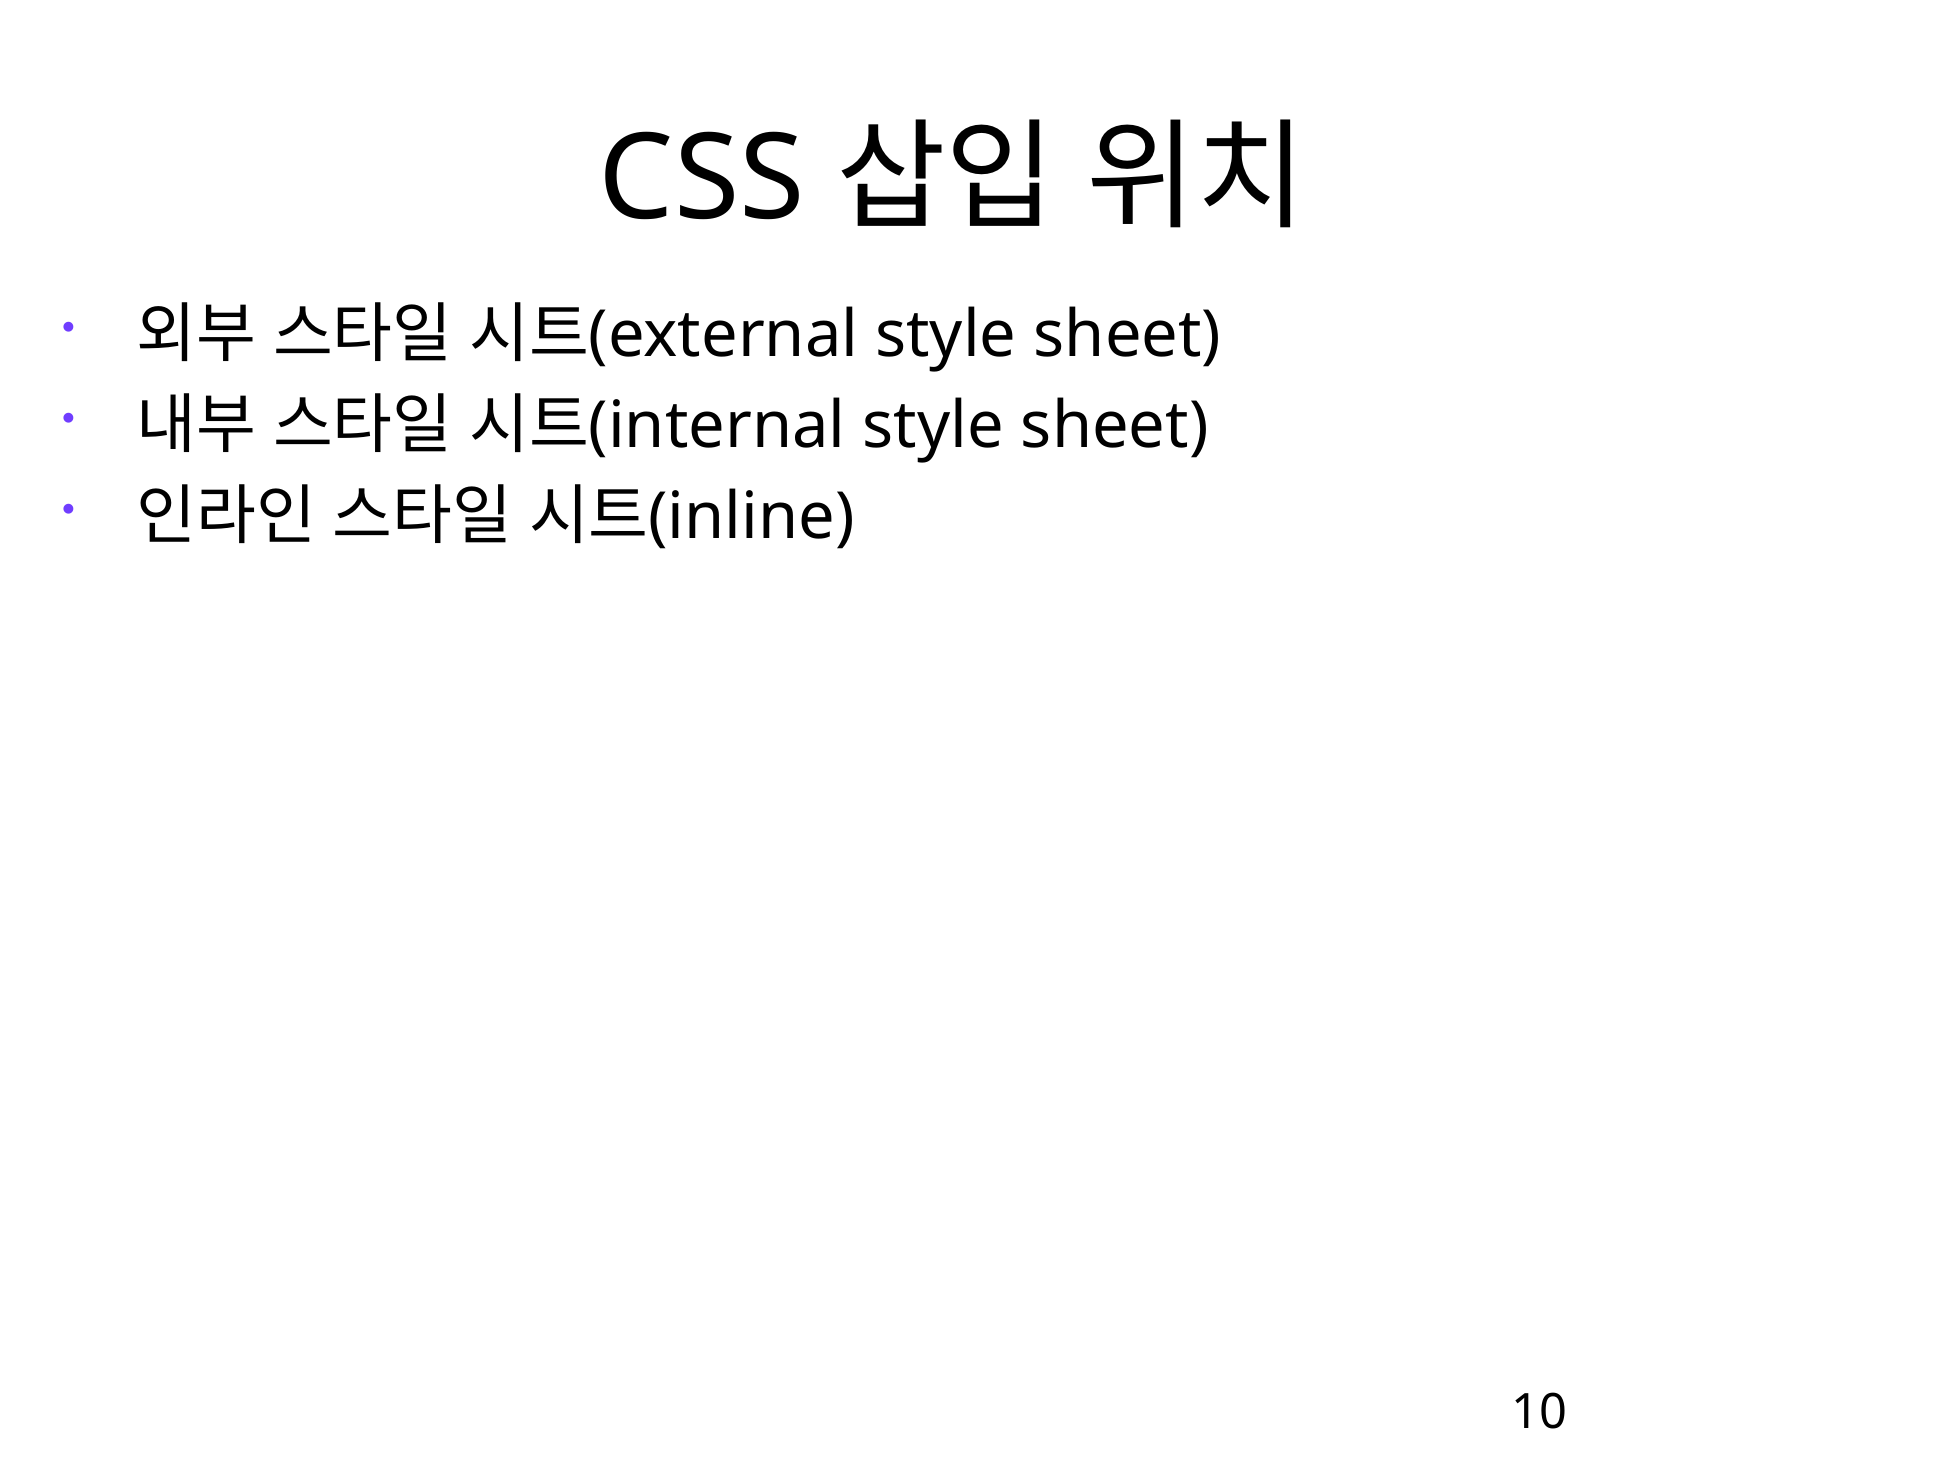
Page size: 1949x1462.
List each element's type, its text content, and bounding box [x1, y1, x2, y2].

slide_number <숫자> [1496, 1372, 1899, 1462]
title CSS 삽입 위치 [156, 92, 1749, 255]
list 외부 스타일 시트(external style sheet) 내부 스타일 시트(internal style sheet) 인라인 스타일 시트(inline) [48, 284, 1897, 1343]
